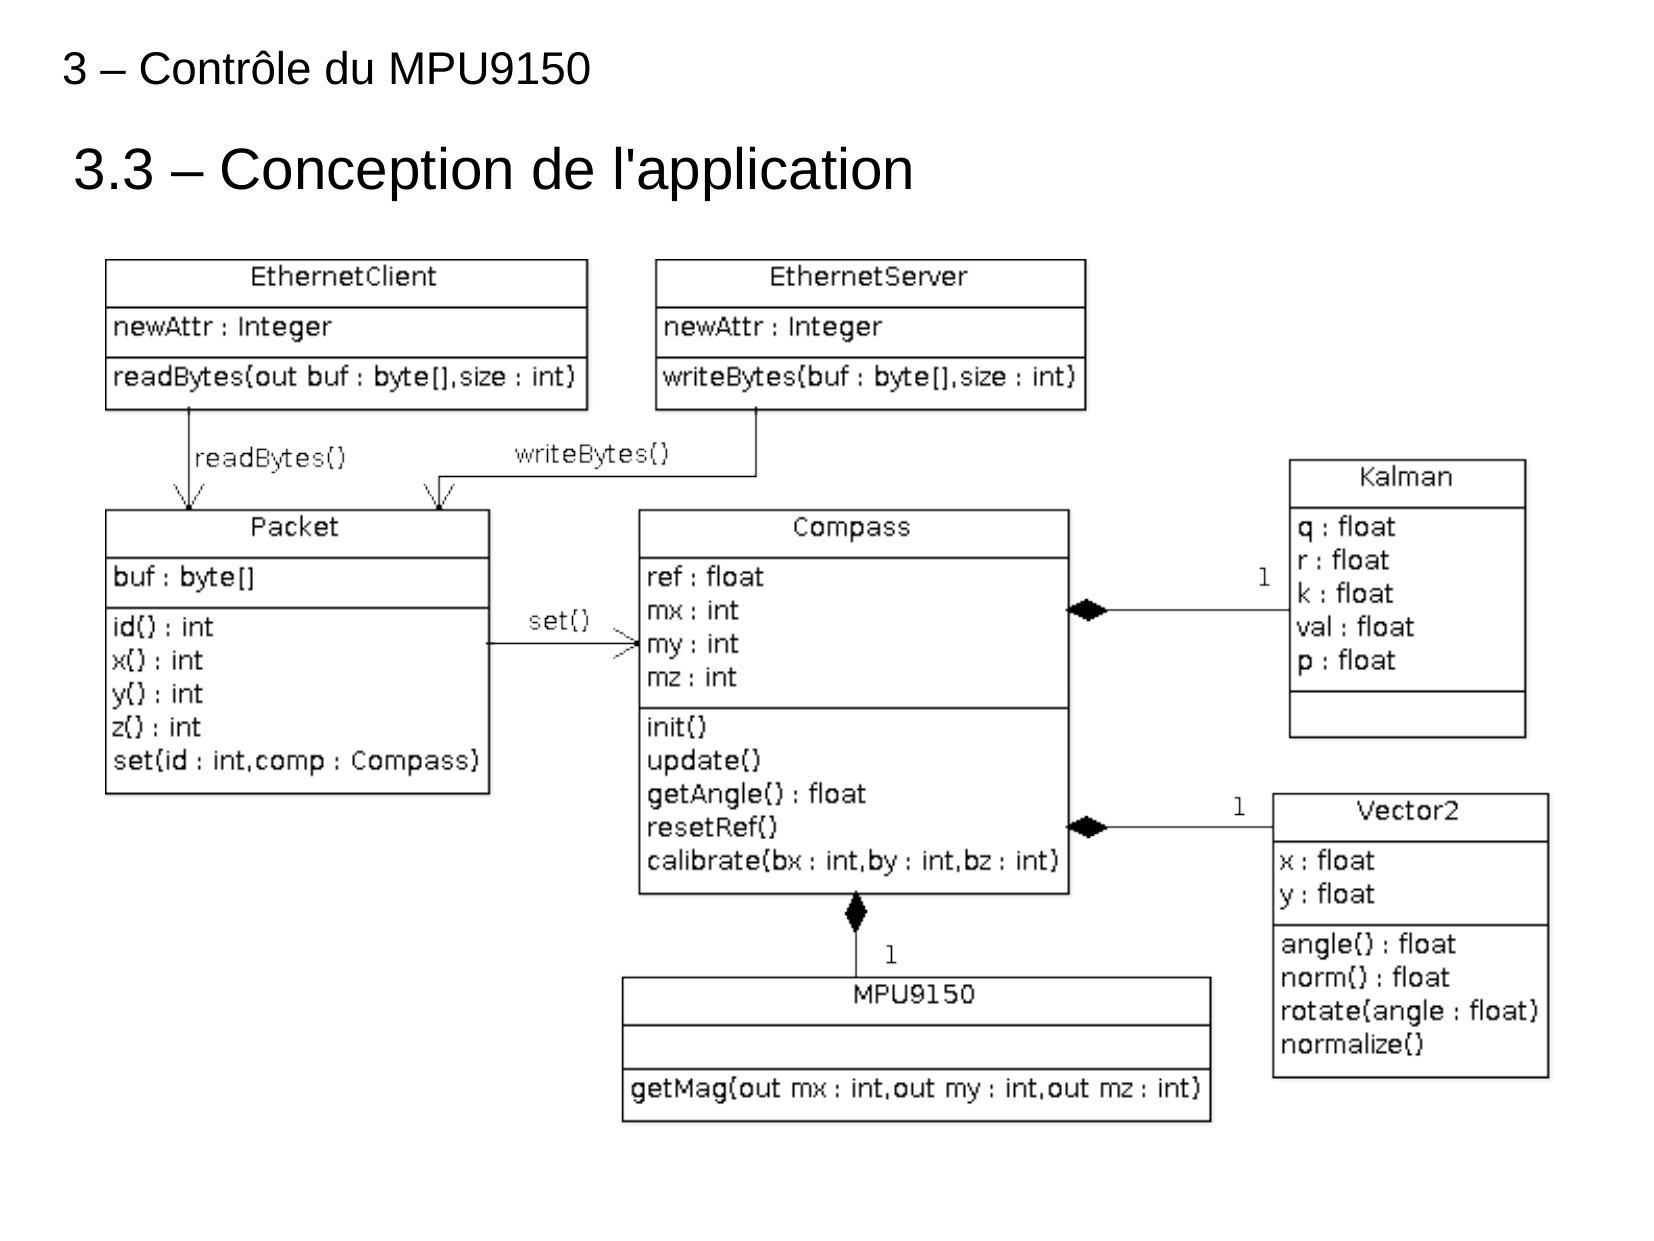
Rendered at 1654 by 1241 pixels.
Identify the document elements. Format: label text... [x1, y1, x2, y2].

text_box 3 – Contrôle du MPU9150 [47, 35, 607, 102]
picture [105, 259, 1554, 1127]
text_box 3.3 – Conception de l'application [59, 129, 1067, 210]
